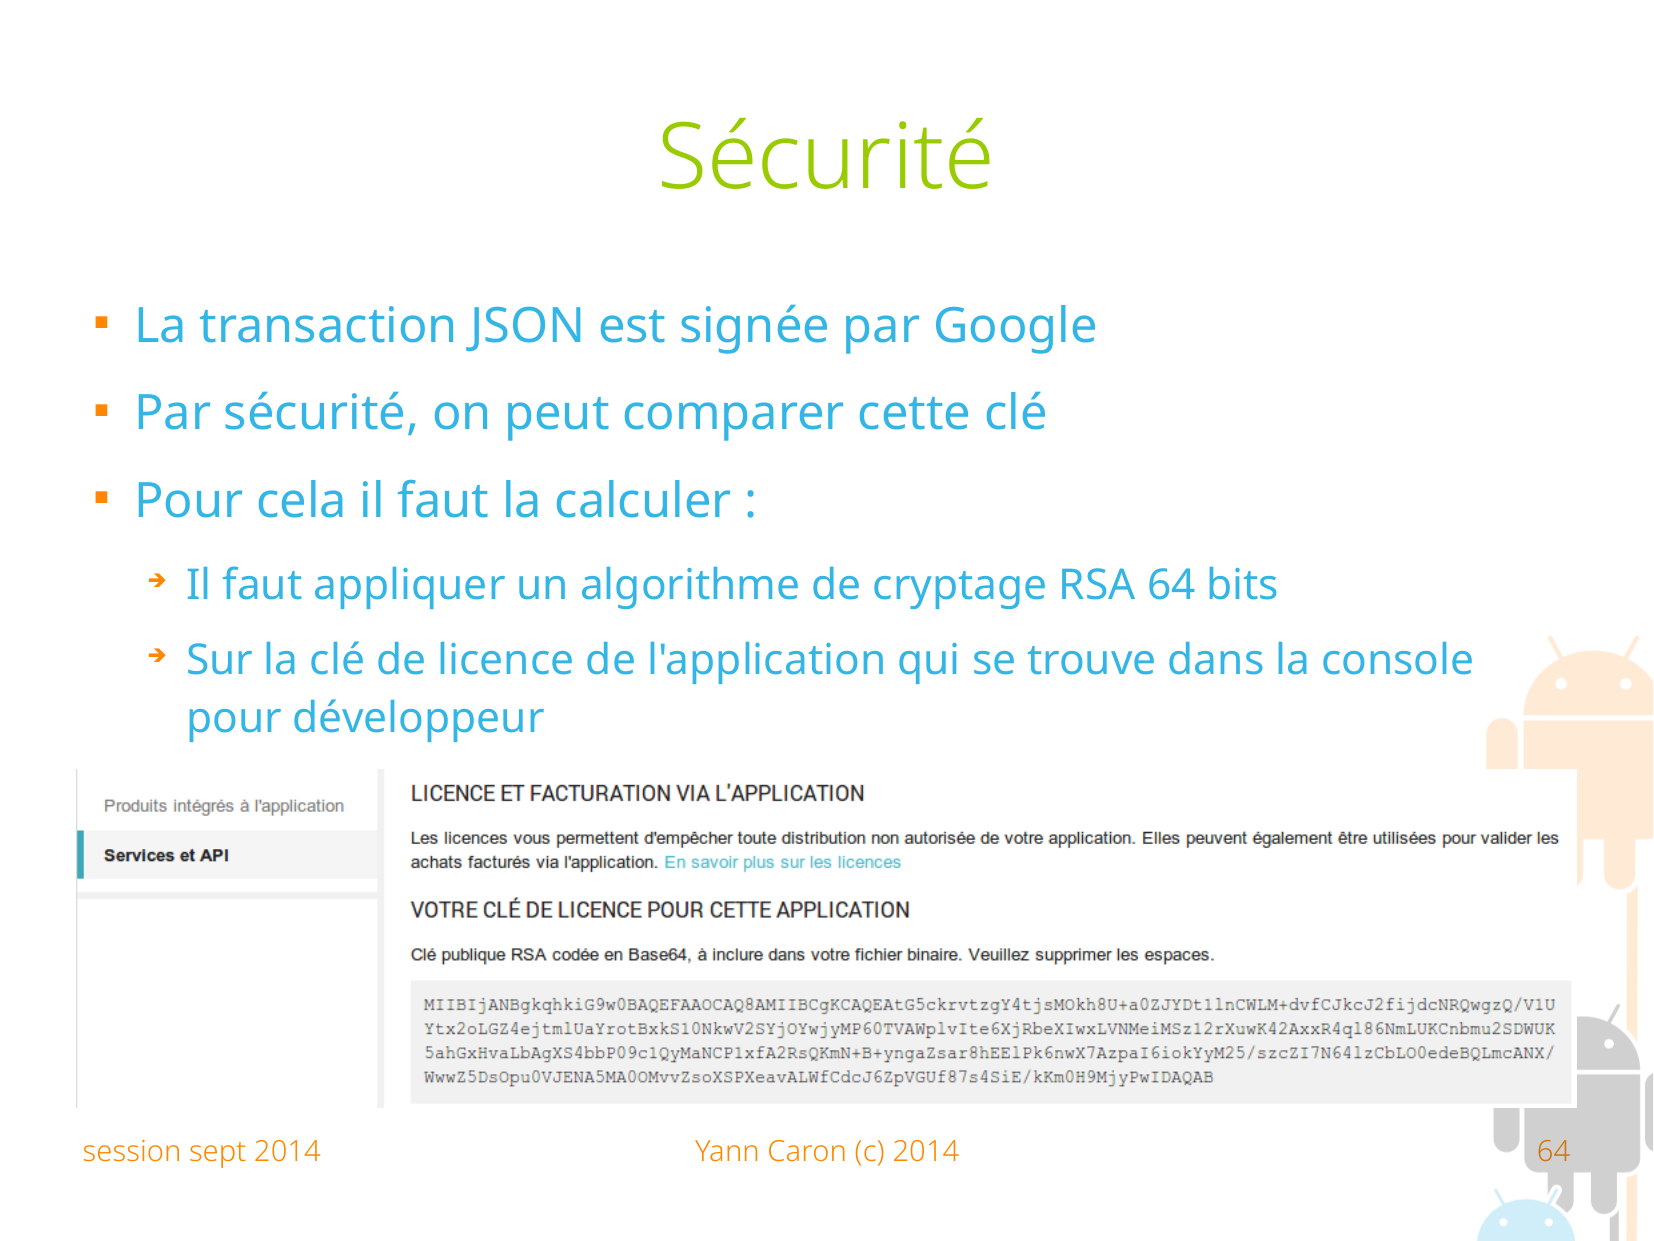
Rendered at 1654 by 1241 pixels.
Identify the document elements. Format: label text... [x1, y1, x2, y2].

title Sécurité [82, 49, 1571, 257]
picture [76, 423, 1654, 1241]
list La transaction JSON est signée par Google Par sécurité, on peut comparer cette clé Pour cela il faut la calculer : Il faut appliquer un algorithme de cryptage RSA 64 bits Sur la clé de licence de l'application qui se trouve dans la console pour développeur [82, 290, 1571, 751]
